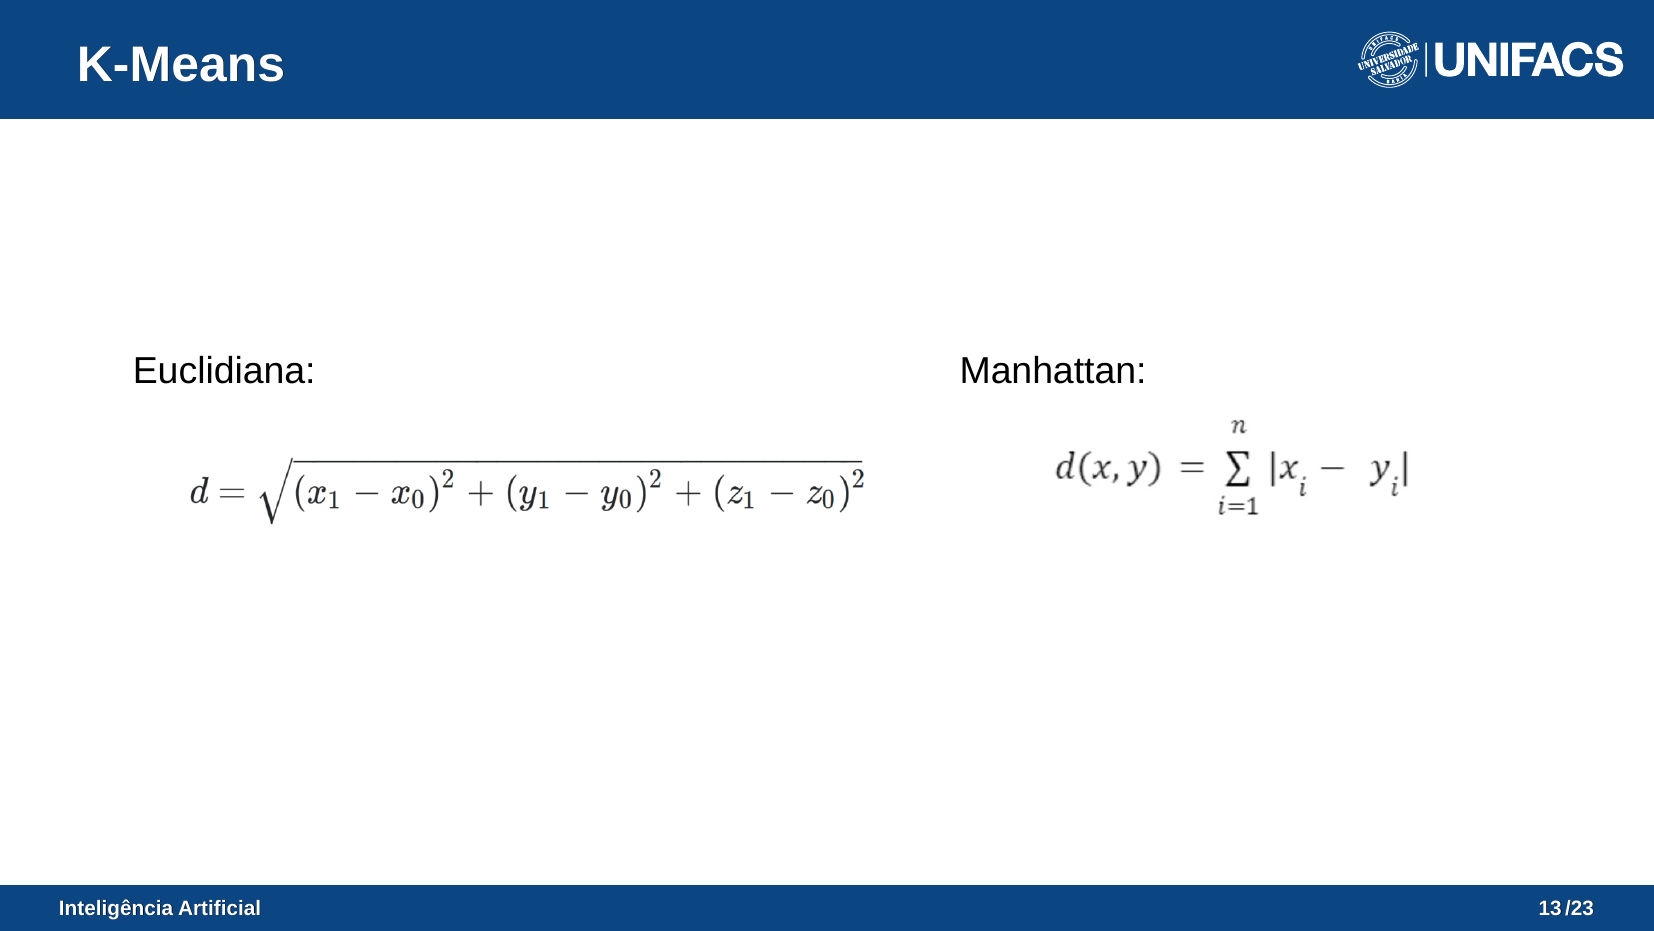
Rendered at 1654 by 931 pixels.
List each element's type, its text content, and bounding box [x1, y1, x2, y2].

text_box K-Means [76, 7, 1241, 120]
picture [171, 419, 880, 562]
text_box Euclidiana: [118, 342, 355, 414]
text_box Manhattan: [944, 342, 1182, 414]
picture [1033, 401, 1418, 525]
